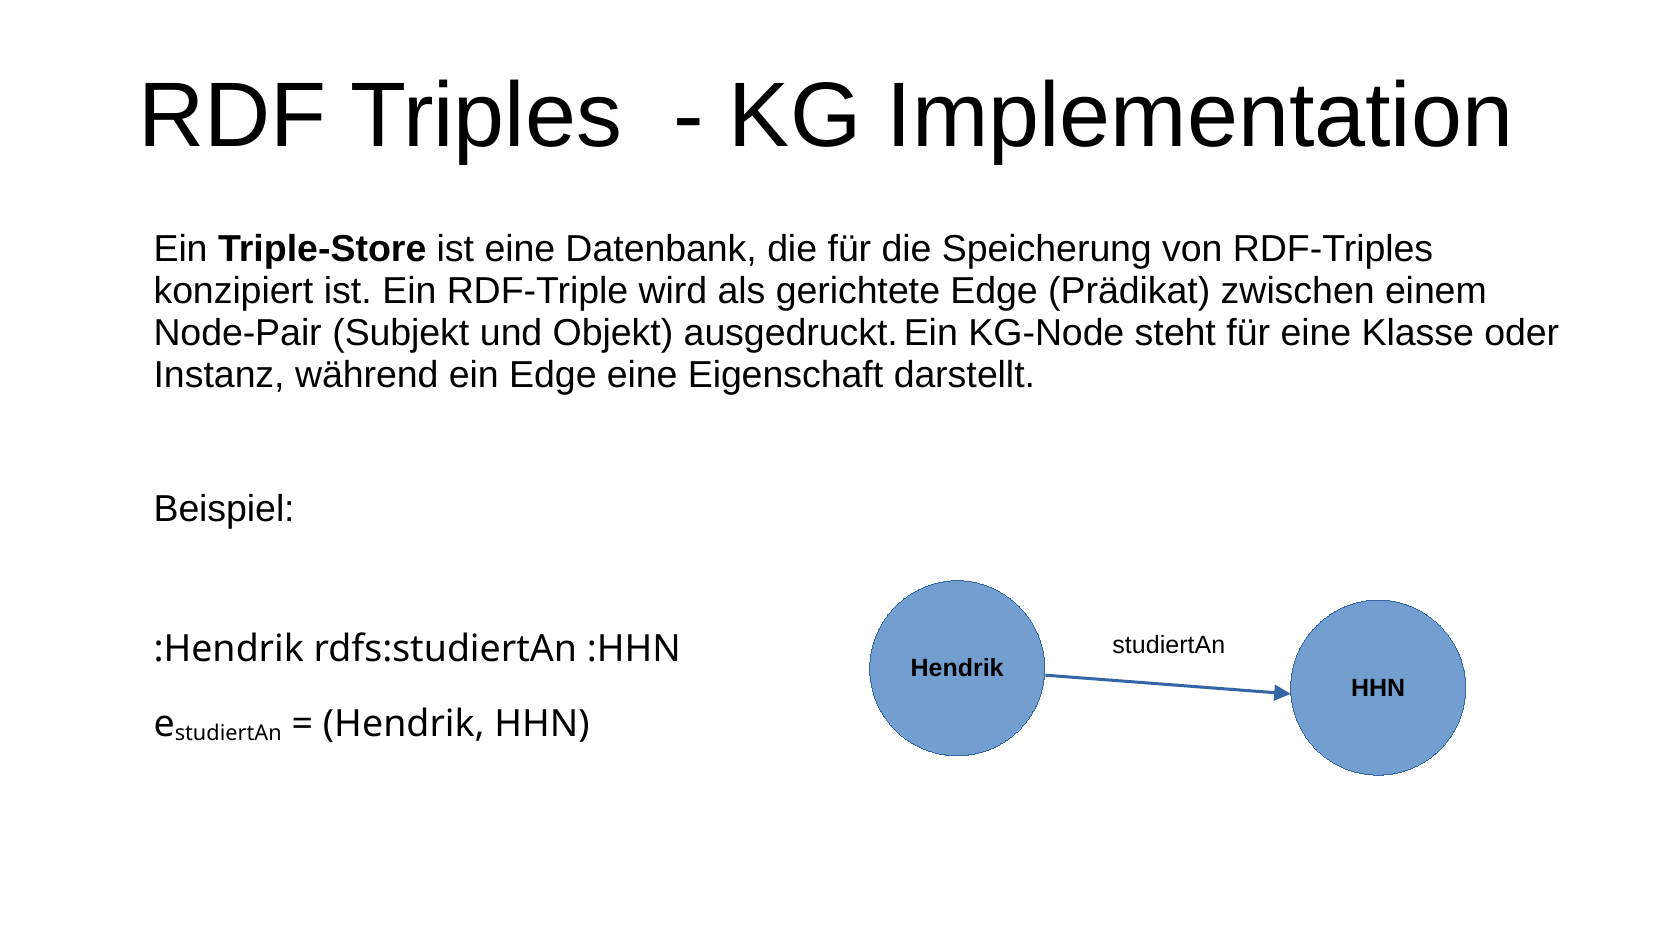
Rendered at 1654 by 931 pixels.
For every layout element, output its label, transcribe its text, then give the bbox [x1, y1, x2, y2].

text_box HHN [1290, 600, 1466, 776]
title RDF Triples - KG Implementation [82, 37, 1571, 193]
text_box Hendrik [869, 580, 1045, 756]
text_box studiertAn [1097, 622, 1259, 666]
list Ein Triple-Store ist eine Datenbank, die für die Speicherung von RDF-Triples konzipiert ist. Ein RDF-Triple wird als gerichtete Edge (Prädikat) zwischen einem Node-Pair (Subjekt und Objekt) ausgedruckt. Ein KG-Node steht für eine Klasse oder Instanz, während ein Edge eine Eigenschaft darstellt. Beispiel: :Hendrik rdfs:studiertAn :HHN estudiertAn = (Hendrik, HHN) [82, 227, 1577, 813]
